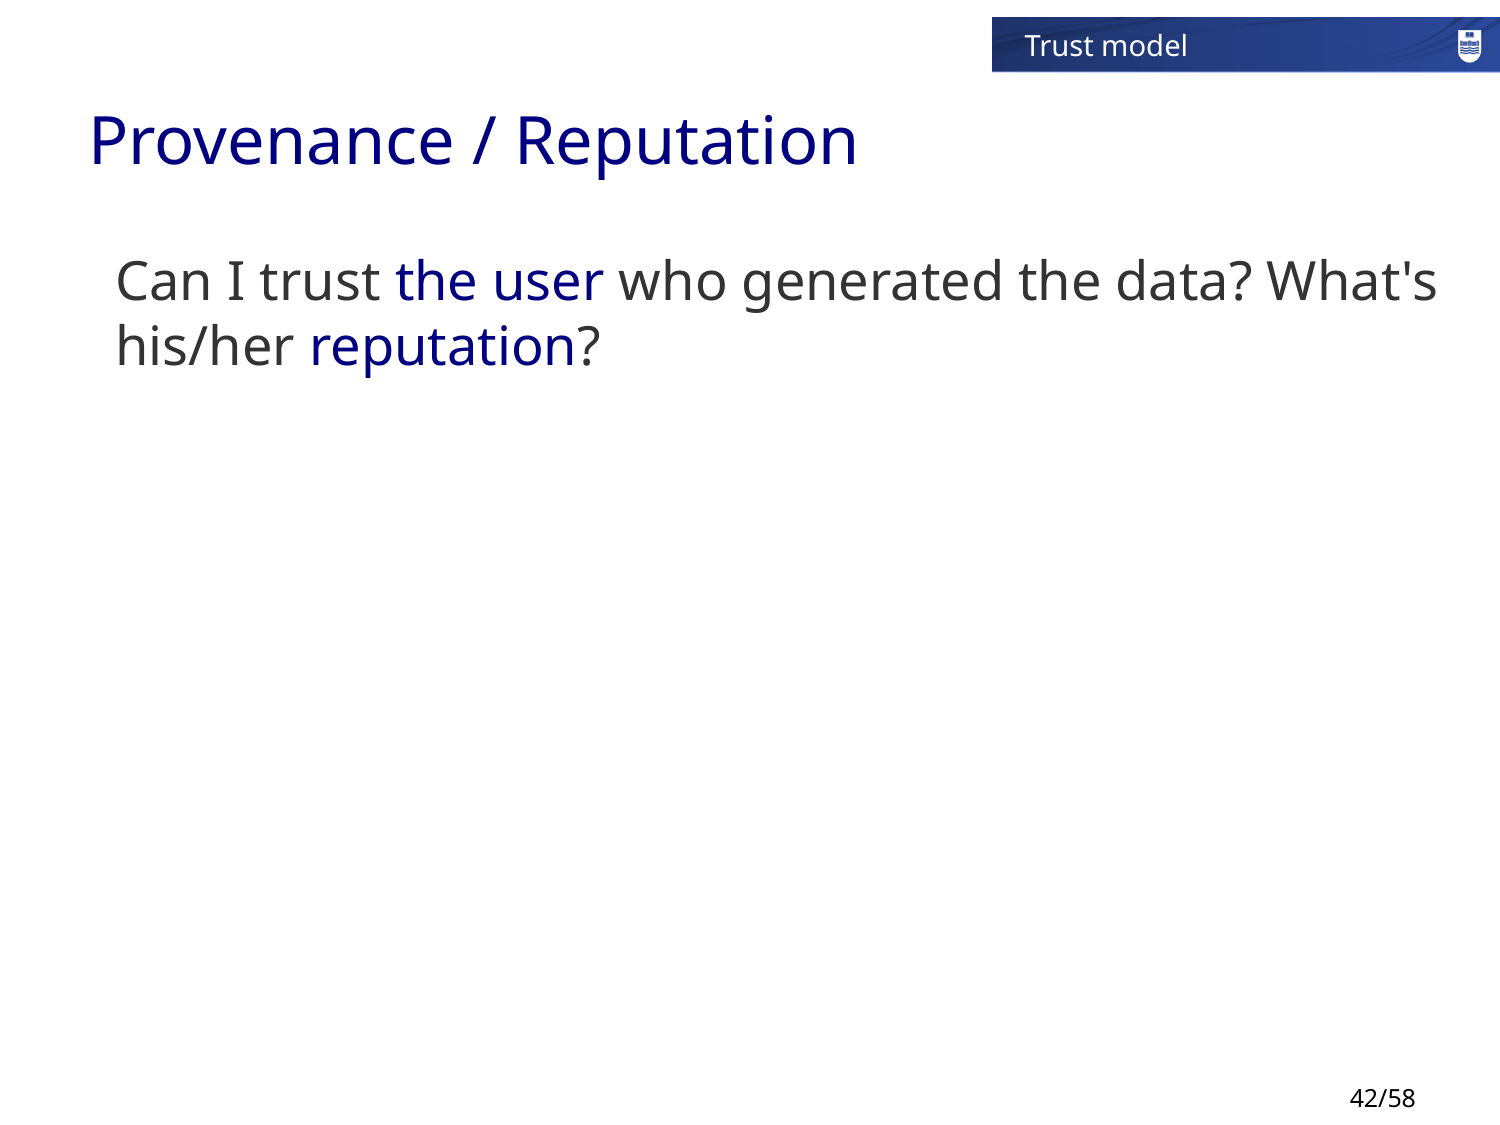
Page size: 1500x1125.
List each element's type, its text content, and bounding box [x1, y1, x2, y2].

title Provenance / Reputation [2, 99, 1365, 177]
list Can I trust the user who generated the data? What's his/her reputation? [100, 238, 1495, 1016]
text_box Trust model [1009, 17, 1483, 67]
picture [992, 17, 1500, 73]
